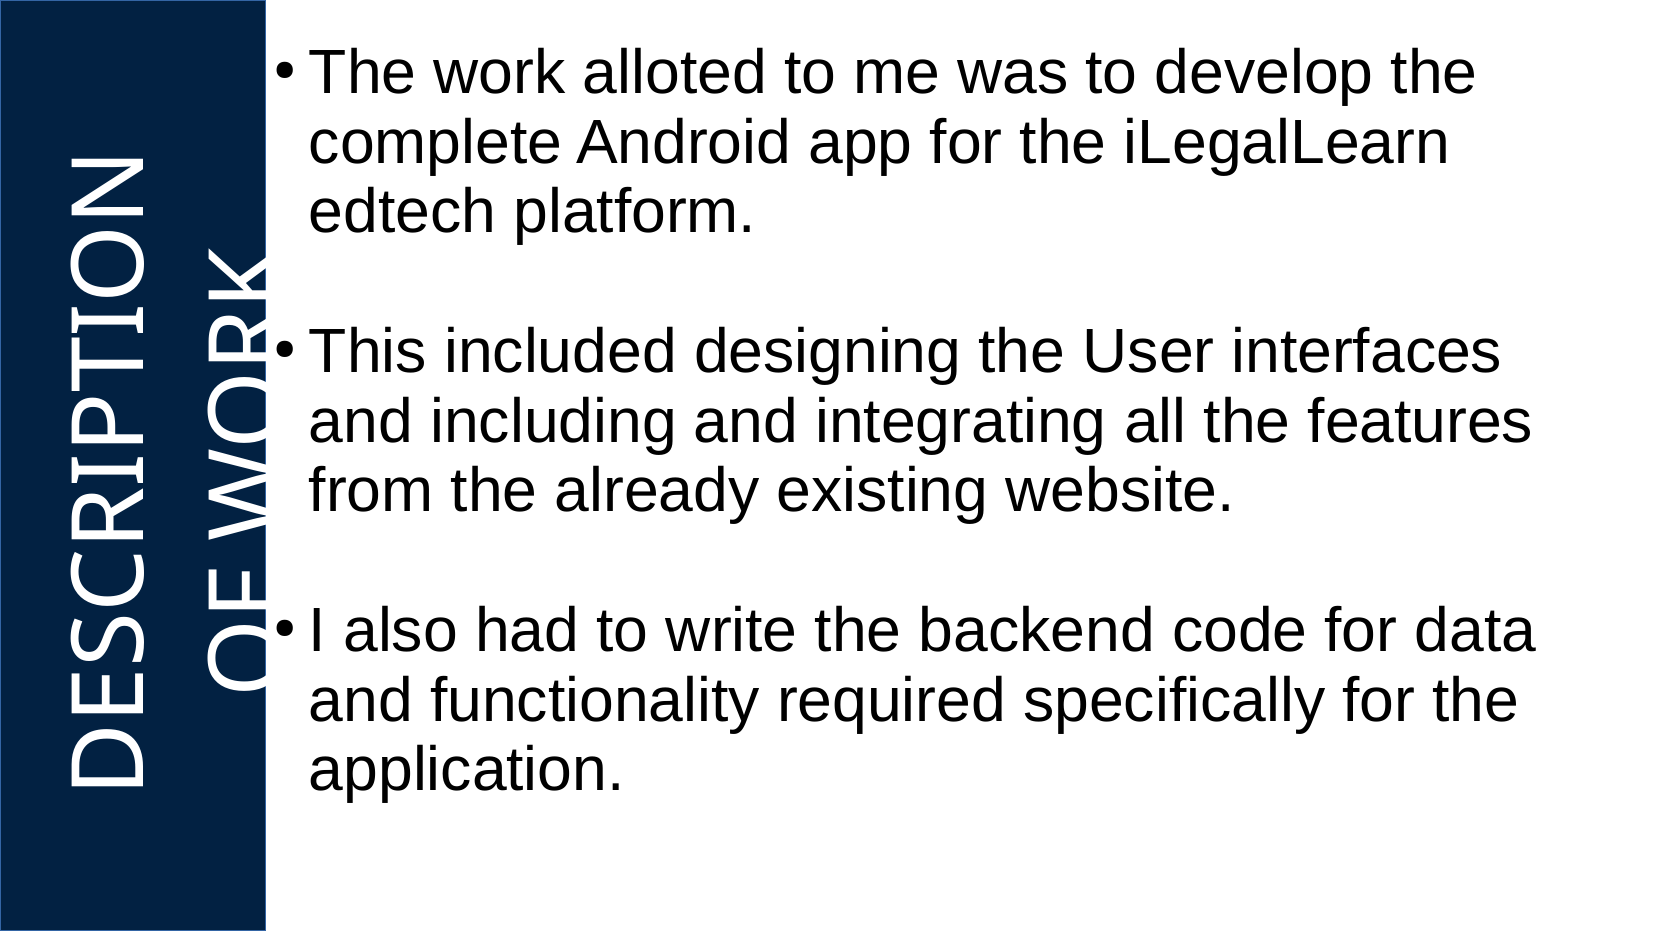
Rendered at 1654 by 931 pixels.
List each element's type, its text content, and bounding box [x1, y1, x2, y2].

text_box [0, 0, 266, 931]
text_box DESCRIPTION OF WORK ALLOTED [29, 29, 289, 916]
text_box The work alloted to me was to develop the complete Android app for the iLegalLearn edtech platform. This included designing the User interfaces and including and integrating all the features from the already existing website. I also had to write the backend code for data and functionality required specifically for the application. [258, 29, 1595, 882]
